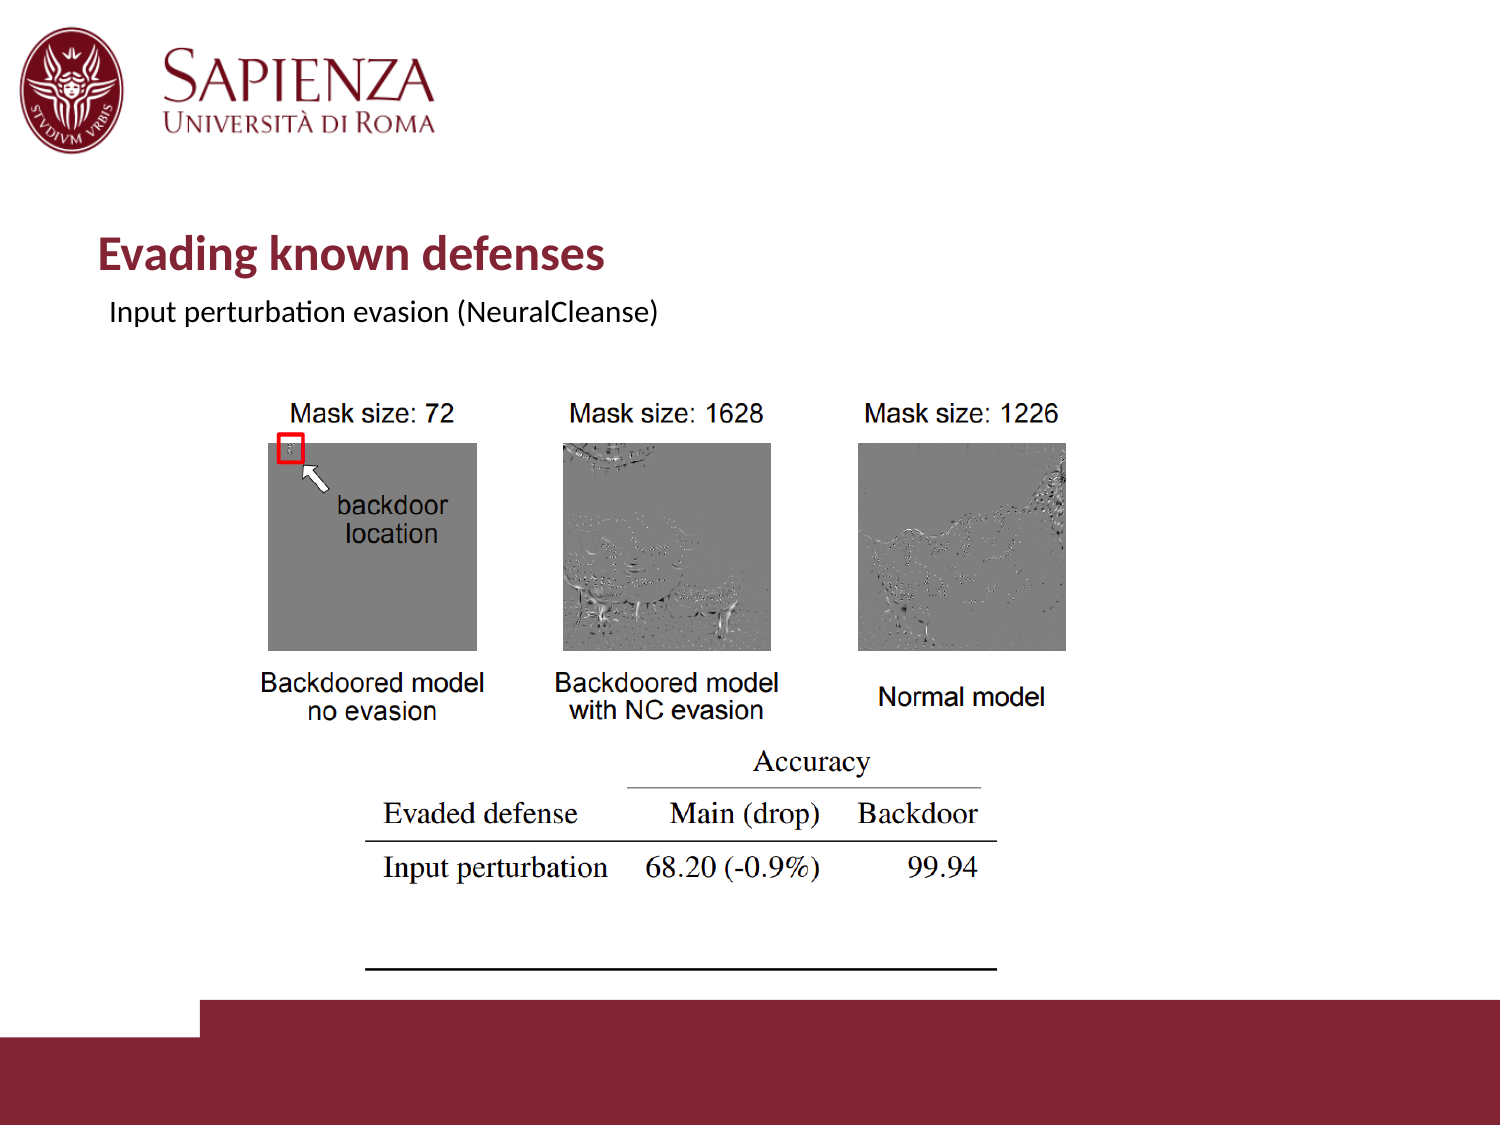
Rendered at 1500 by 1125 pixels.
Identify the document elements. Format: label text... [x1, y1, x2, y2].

picture [236, 377, 1113, 993]
text_box Input perturbation evasion (NeuralCleanse) [94, 283, 945, 567]
text_box Evading known defenses [82, 212, 1300, 296]
